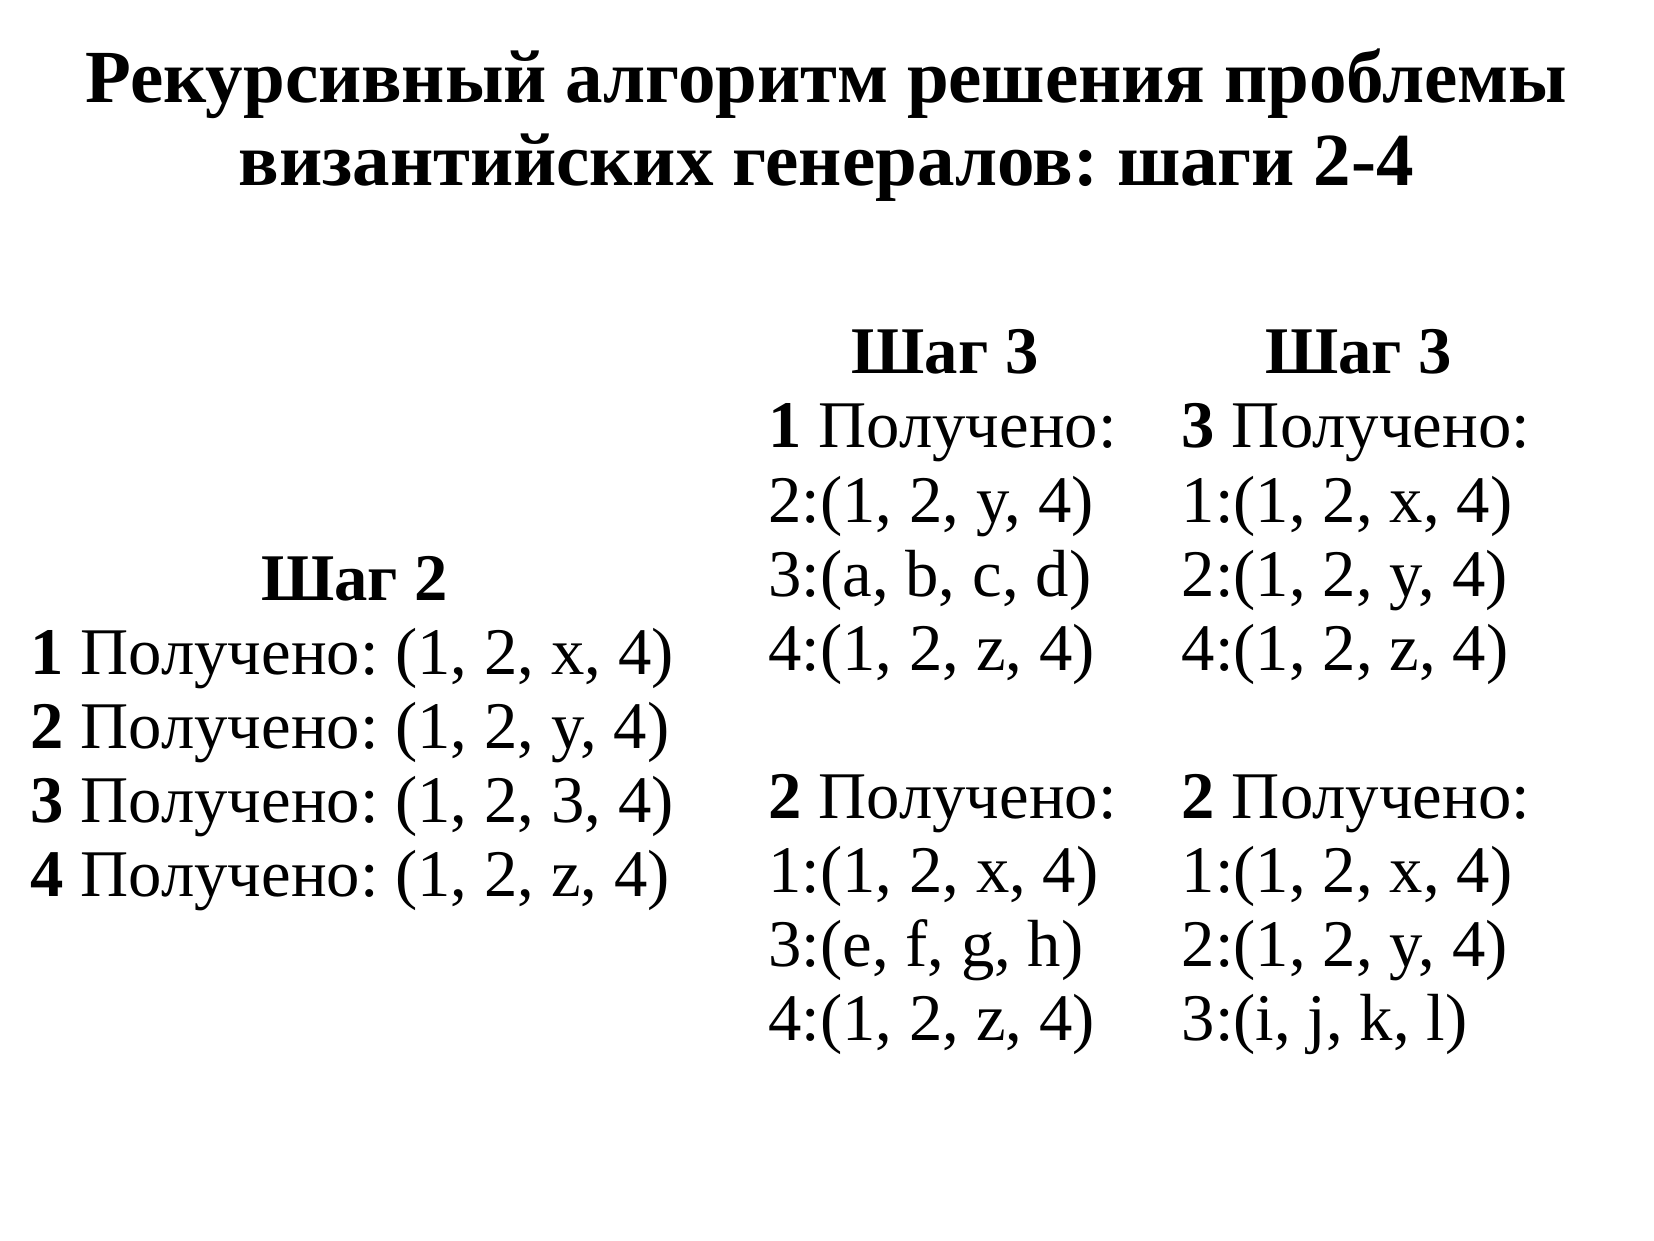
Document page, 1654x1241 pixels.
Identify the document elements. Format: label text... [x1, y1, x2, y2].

subtitle Шаг 2 1 Получено: (1, 2, x, 4) 2 Получено: (1, 2, y, 4) 3 Получено: (1, 2, 3, 4) 4 Получено: (1, 2, z, 4) [30, 236, 680, 1215]
title Рекурсивный алгоритм решения проблемы византийских генералов: шаги 2-4 [30, 27, 1624, 210]
text_box Шаг 3 1 Получено: 2:(1, 2, y, 4) 3:(a, b, c, d) 4:(1, 2, z, 4) 2 Получено: 1:(1, 2, x, 4) 3:(e, f, g, h) 4:(1, 2, z, 4) [768, 232, 1123, 1211]
text_box Шаг 3 3 Получено: 1:(1, 2, x, 4) 2:(1, 2, y, 4) 4:(1, 2, z, 4) 2 Получено: 1:(1, 2, x, 4) 2:(1, 2, y, 4) 3:(i, j, k, l) [1181, 232, 1536, 1211]
